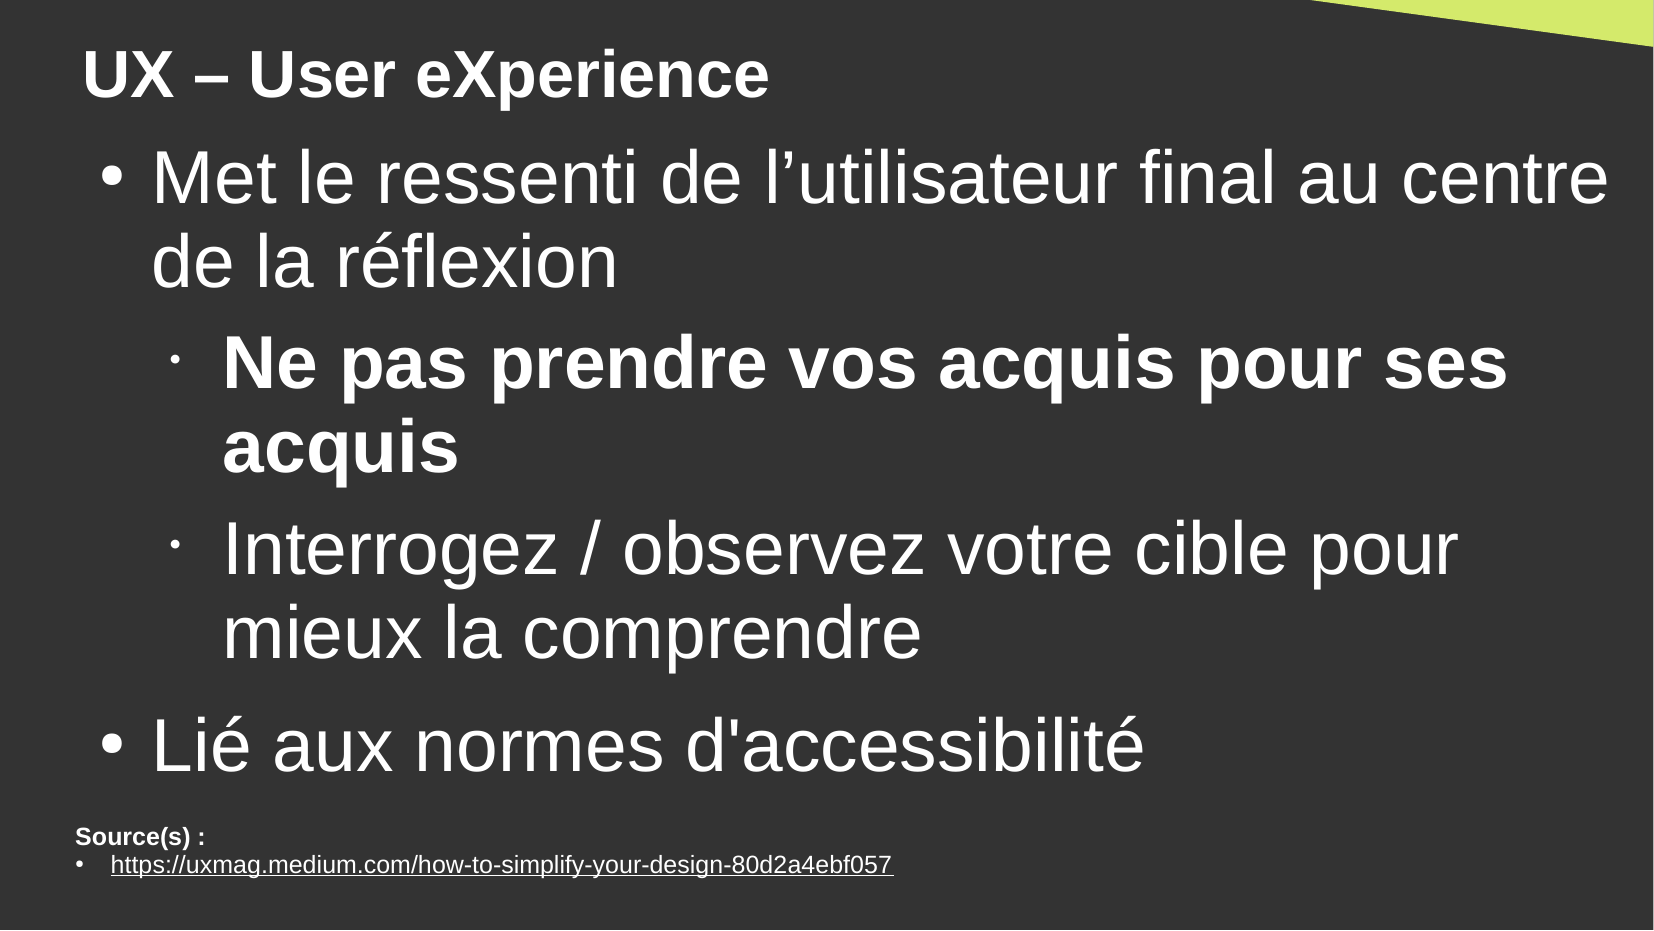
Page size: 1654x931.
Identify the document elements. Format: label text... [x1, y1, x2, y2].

list Met le ressenti de l’utilisateur final au centre de la réflexion Ne pas prendre vos acquis pour ses acquis Interrogez / observez votre cible pour mieux la comprendre Lié aux normes d'accessibilité [80, 135, 1620, 827]
text_box [1310, 0, 1654, 47]
text_box Source(s) : https://uxmag.medium.com/how-to-simplify-your-design-80d2a4ebf057 [60, 814, 1546, 910]
title UX – User eXperience [82, 37, 1571, 114]
